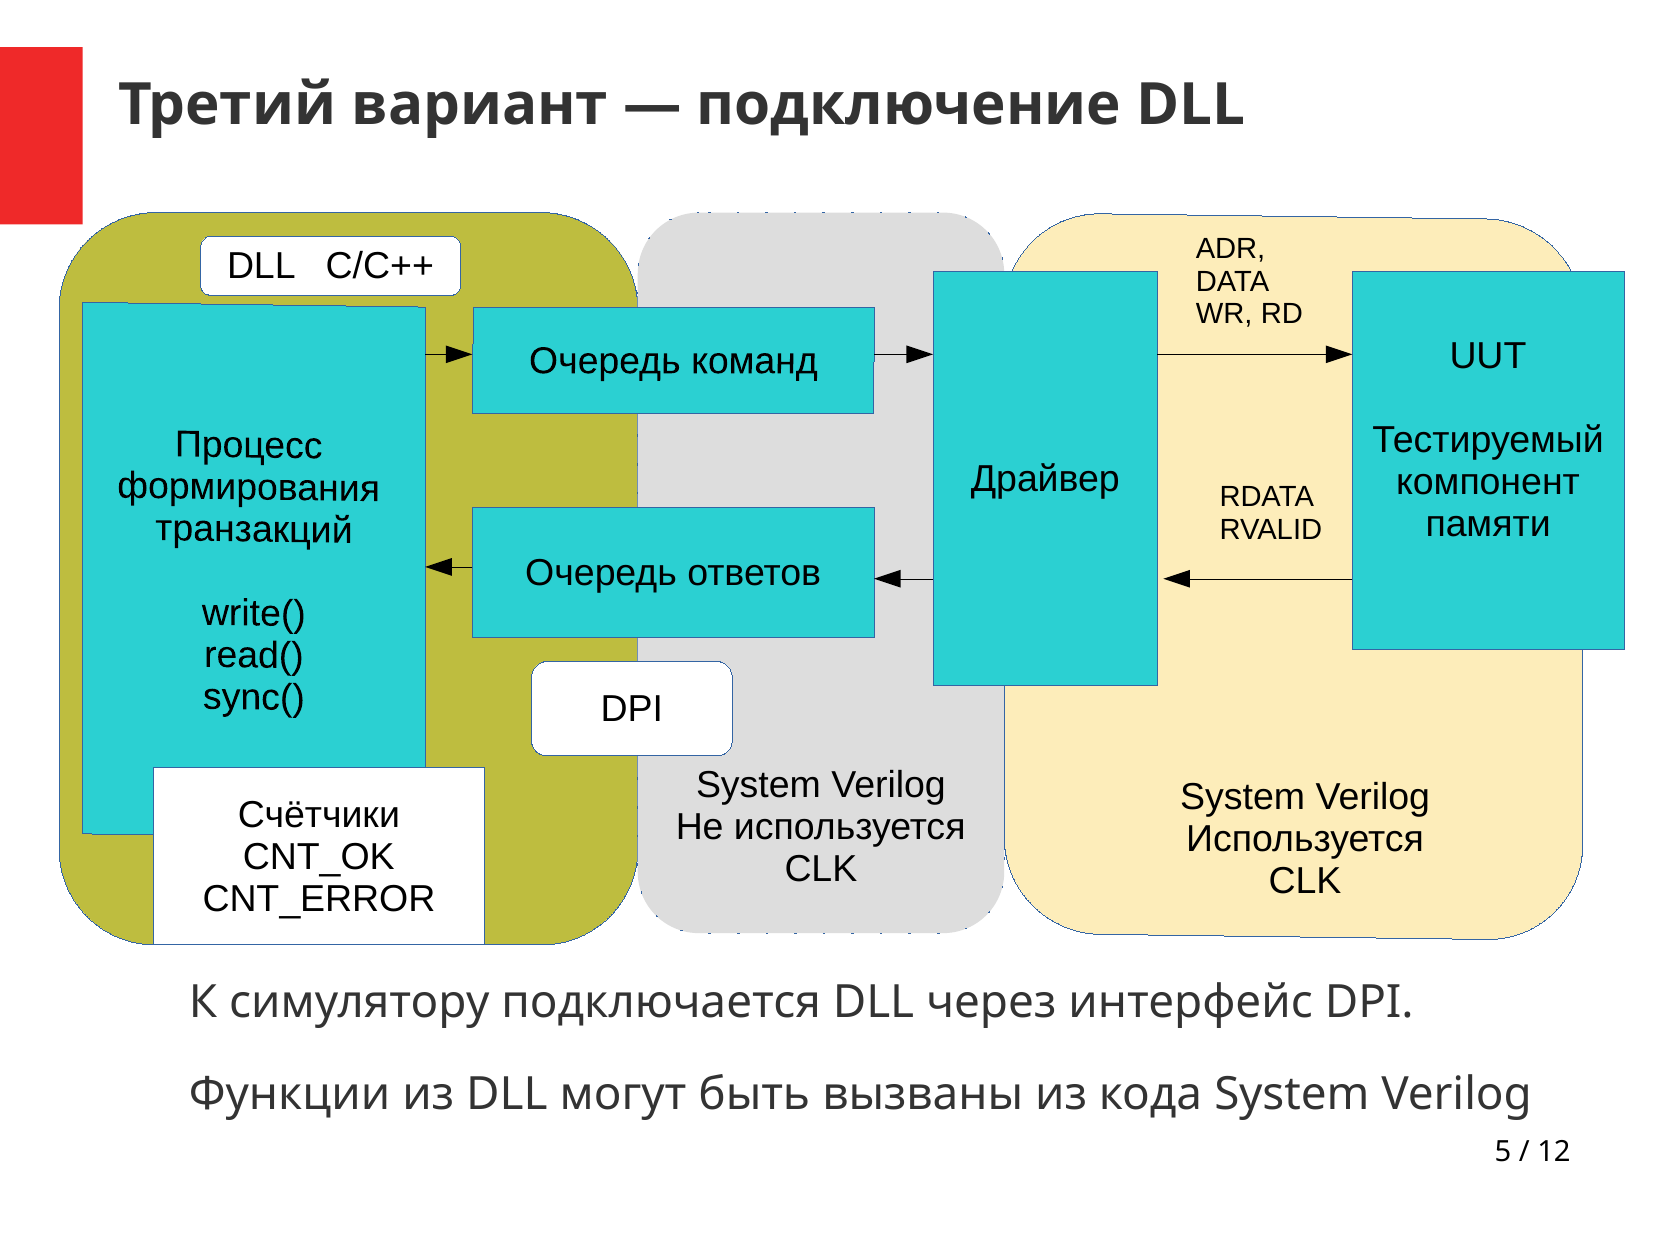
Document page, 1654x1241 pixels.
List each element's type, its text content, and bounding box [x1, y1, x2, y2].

text_box Очередь команд [472, 307, 875, 414]
title Третий вариант — подключение DLL [118, 49, 1571, 154]
text_box [426, 355, 933, 579]
text_box UUT Тестируемый компонент памяти [1352, 271, 1625, 650]
text_box Очередь ответов [472, 507, 875, 638]
list К симулятору подключается DLL через интерфейс DPI. Функции из DLL могут быть вызваны из кода System Verilog [118, 968, 1536, 1198]
text_box Счётчики CNT_OK CNT_ERROR [153, 767, 485, 945]
text_box [59, 212, 1005, 945]
text_box [426, 355, 1583, 945]
text_box System Verilog Используется CLK [1187, 779, 1424, 898]
text_box RDATA RVALID [1204, 472, 1359, 552]
text_box [1012, 213, 1572, 354]
text_box ADR, DATA WR, RD [1181, 224, 1335, 337]
text_box DLL C/C++ [200, 236, 461, 296]
text_box Драйвер [933, 271, 1158, 686]
text_box System Verilog Не используется CLK [702, 767, 939, 886]
text_box Процесс формирования транзакций write() read() sync() [82, 302, 426, 835]
text_box DPI [531, 661, 733, 756]
